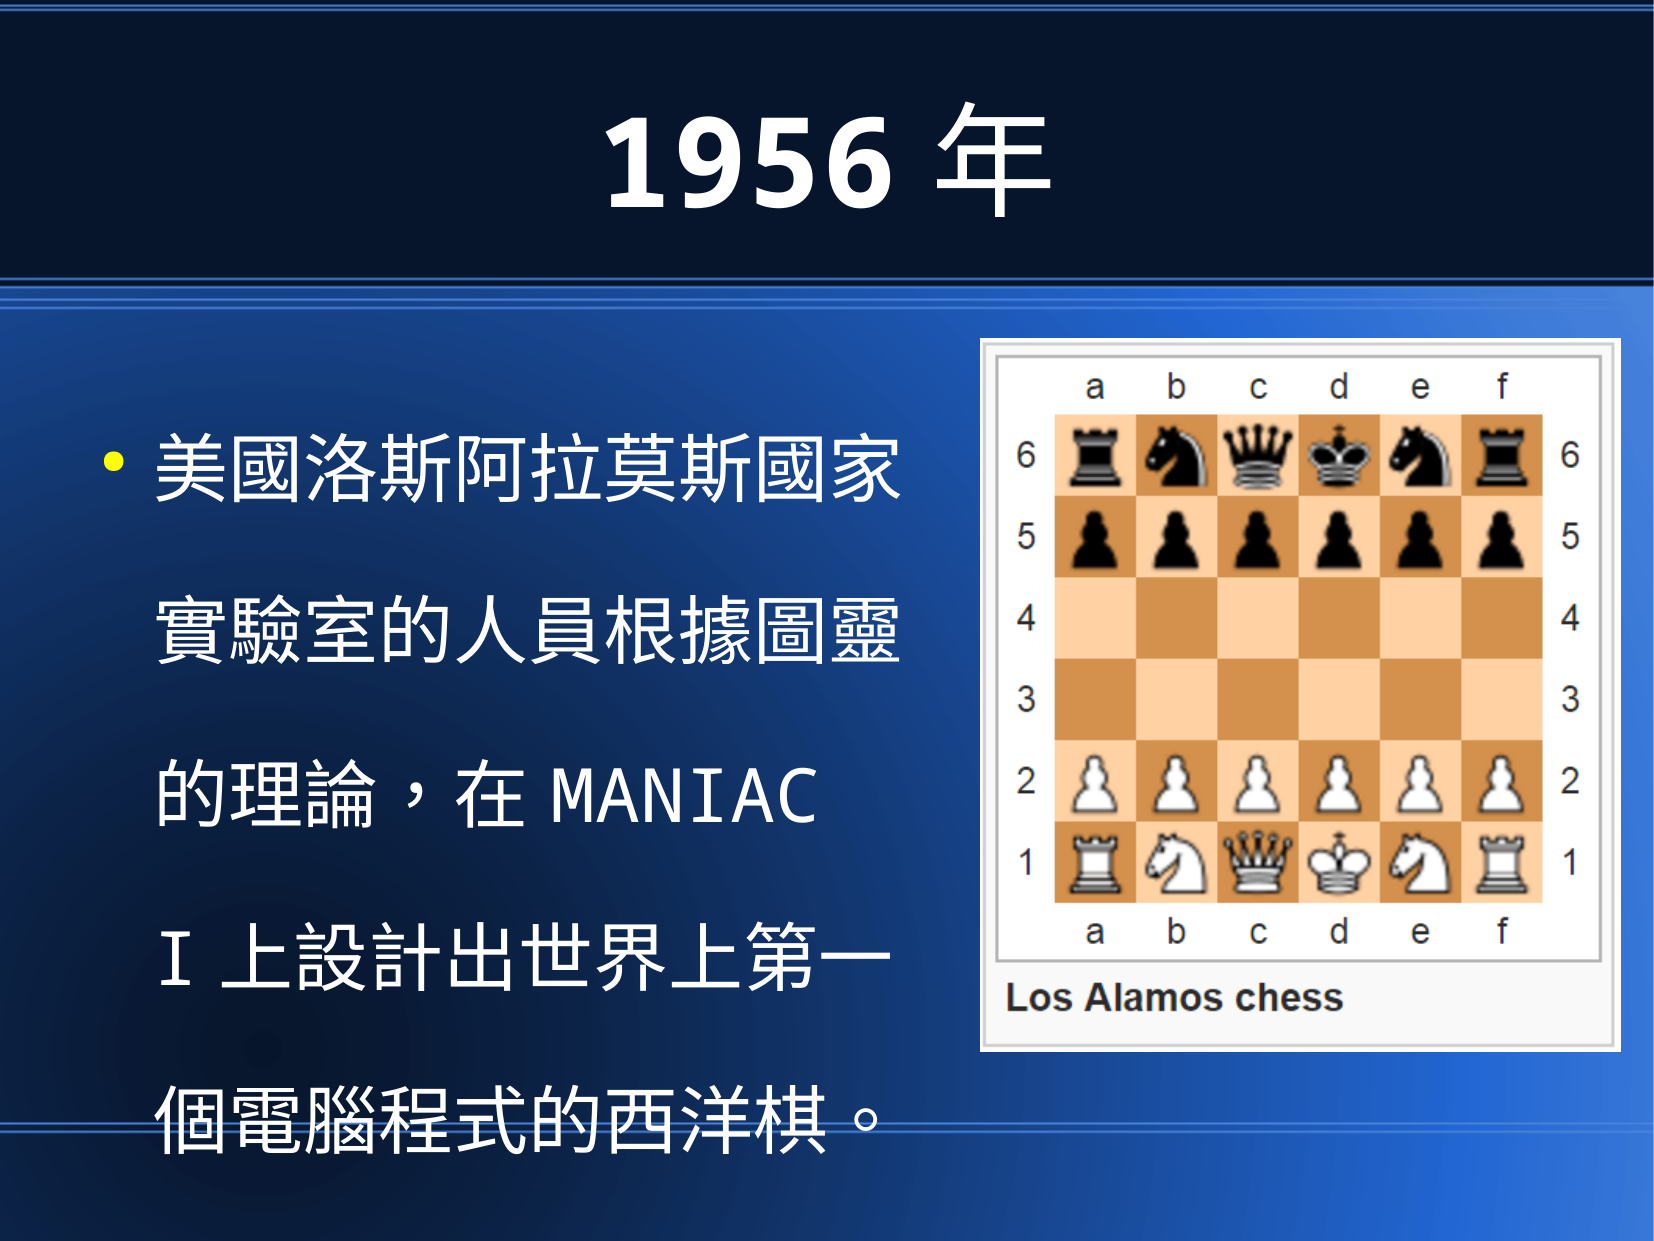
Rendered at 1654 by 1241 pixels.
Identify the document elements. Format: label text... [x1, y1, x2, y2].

list 美國洛斯阿拉莫斯國家實驗室的人員根據圖靈的理論，在MANIAC I上設計出世界上第一個電腦程式的西洋棋。 [82, 355, 910, 1241]
picture [0, 0, 1654, 1241]
title 1956年 [82, 49, 1571, 257]
